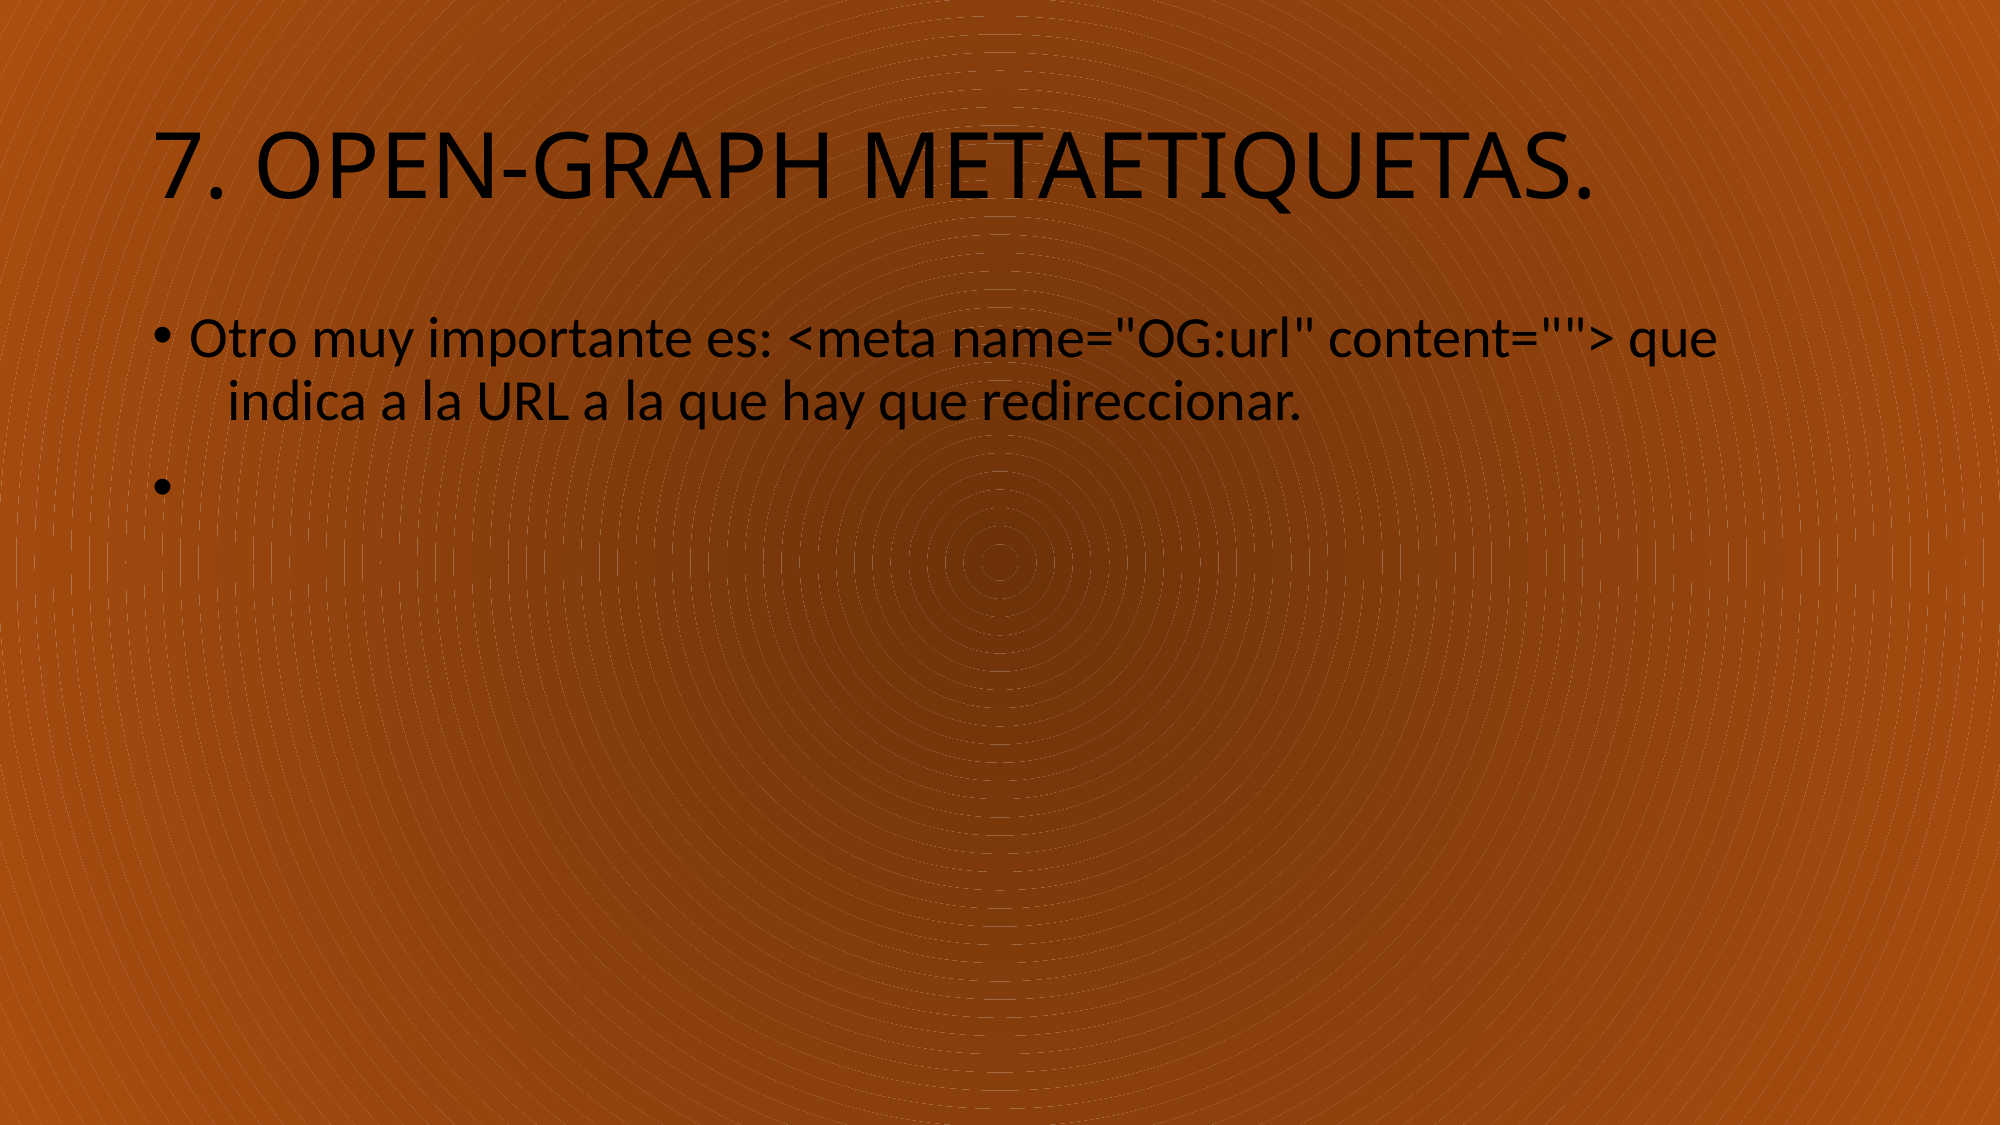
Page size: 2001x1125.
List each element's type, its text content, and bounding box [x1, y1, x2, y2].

title 7. OPEN-GRAPH METAETIQUETAS. [137, 59, 1863, 278]
list Otro muy importante es: <meta name="OG:url" content=""> que indica a la URL a la que hay que redireccionar. [137, 299, 1863, 1014]
